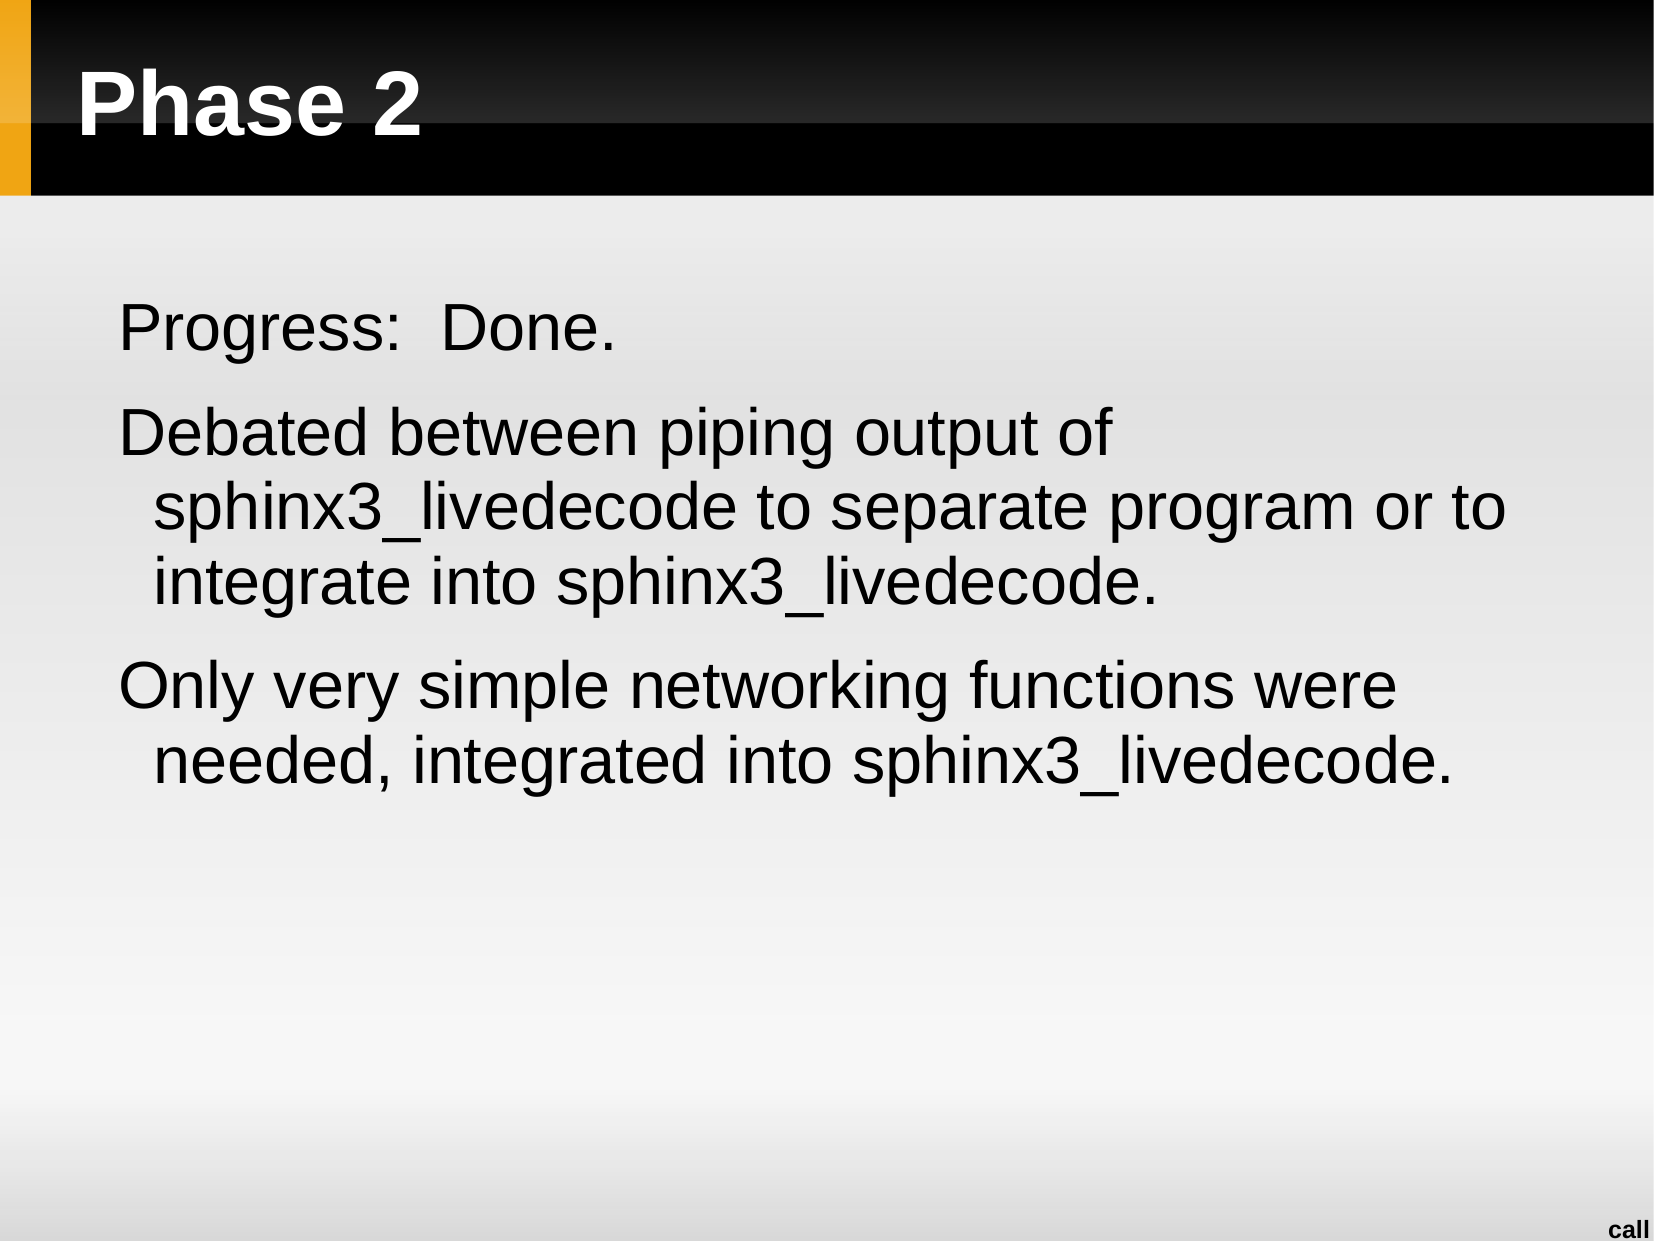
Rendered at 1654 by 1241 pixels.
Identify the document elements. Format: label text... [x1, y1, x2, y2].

title call [1312, 1200, 1651, 1241]
picture [0, 0, 1654, 1241]
title Phase 2 [76, 0, 1565, 208]
list Progress: Done. Debated between piping output of sphinx3_livedecode to separate program or to integrate into sphinx3_livedecode. Only very simple networking functions were needed, integrated into sphinx3_livedecode. [82, 290, 1571, 1109]
